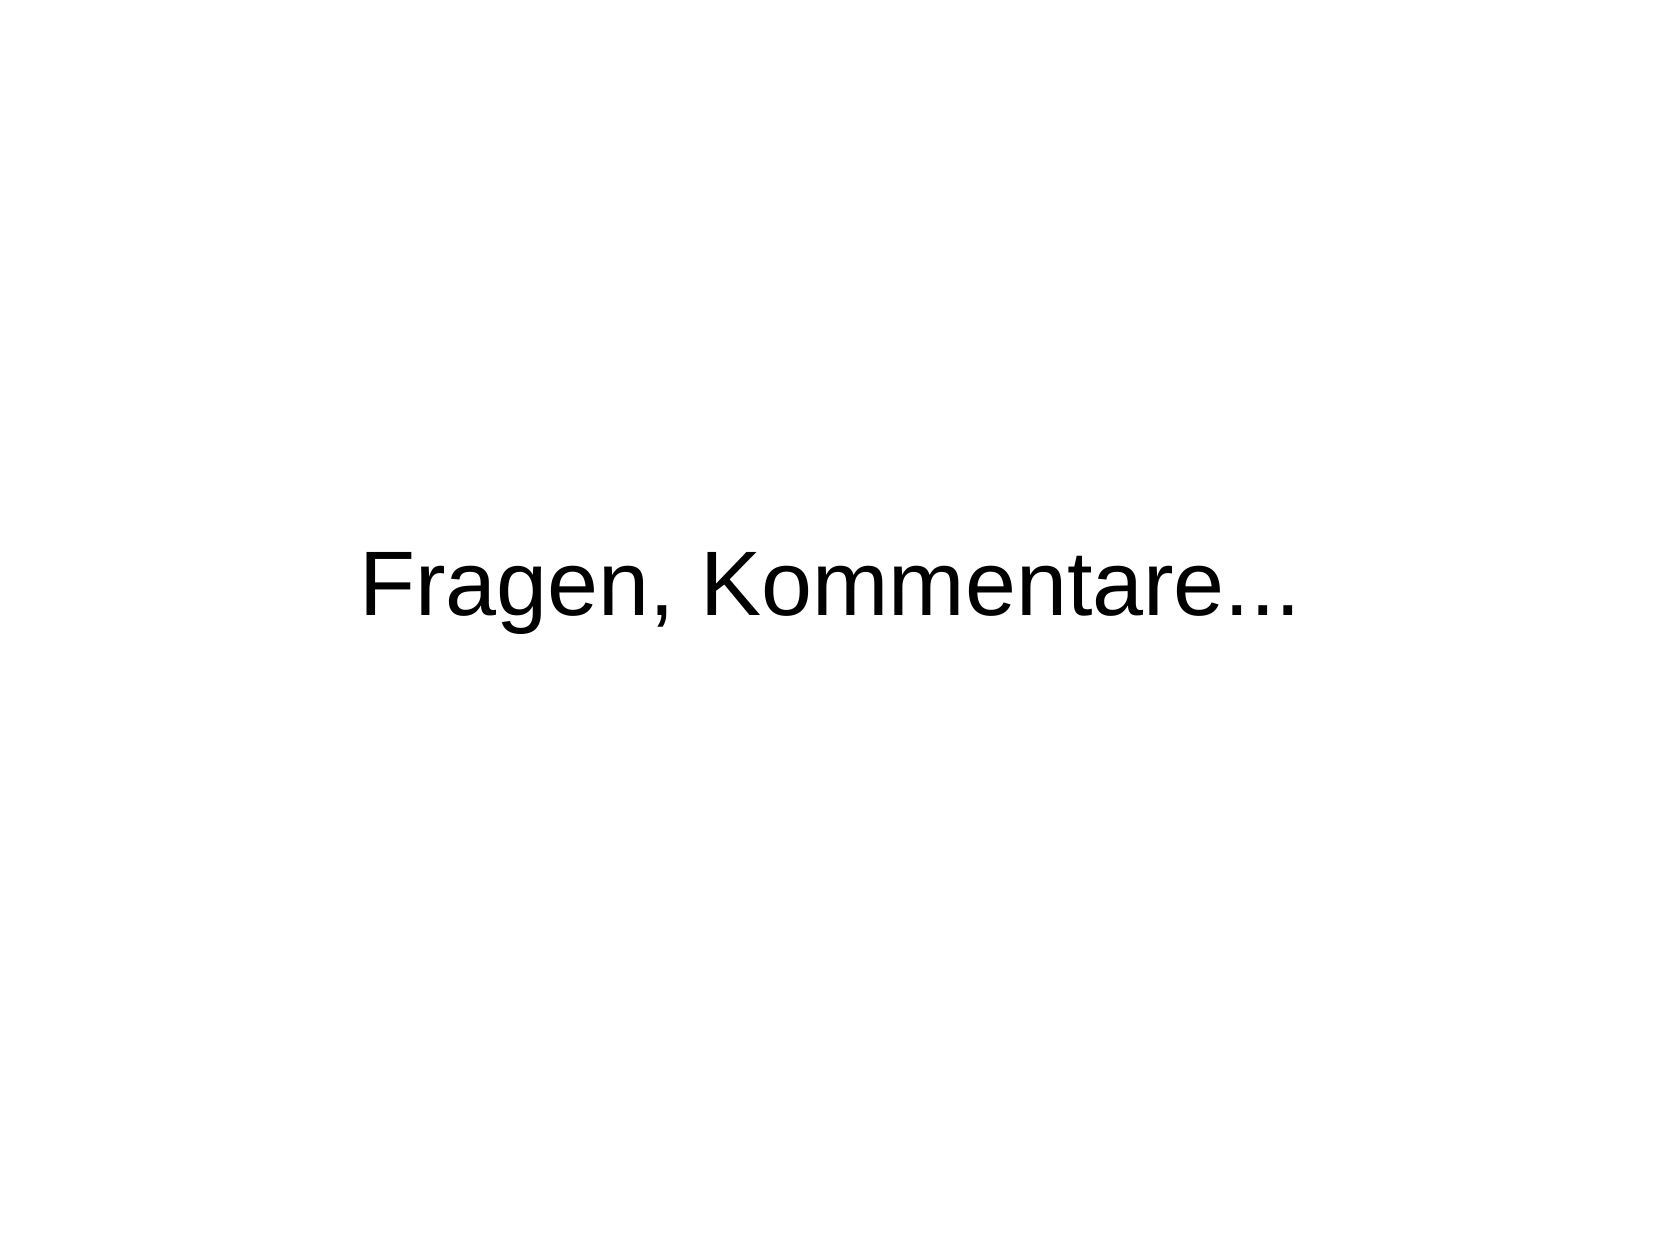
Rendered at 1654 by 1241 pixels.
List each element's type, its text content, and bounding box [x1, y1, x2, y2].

title Fragen, Kommentare... [86, 487, 1576, 680]
